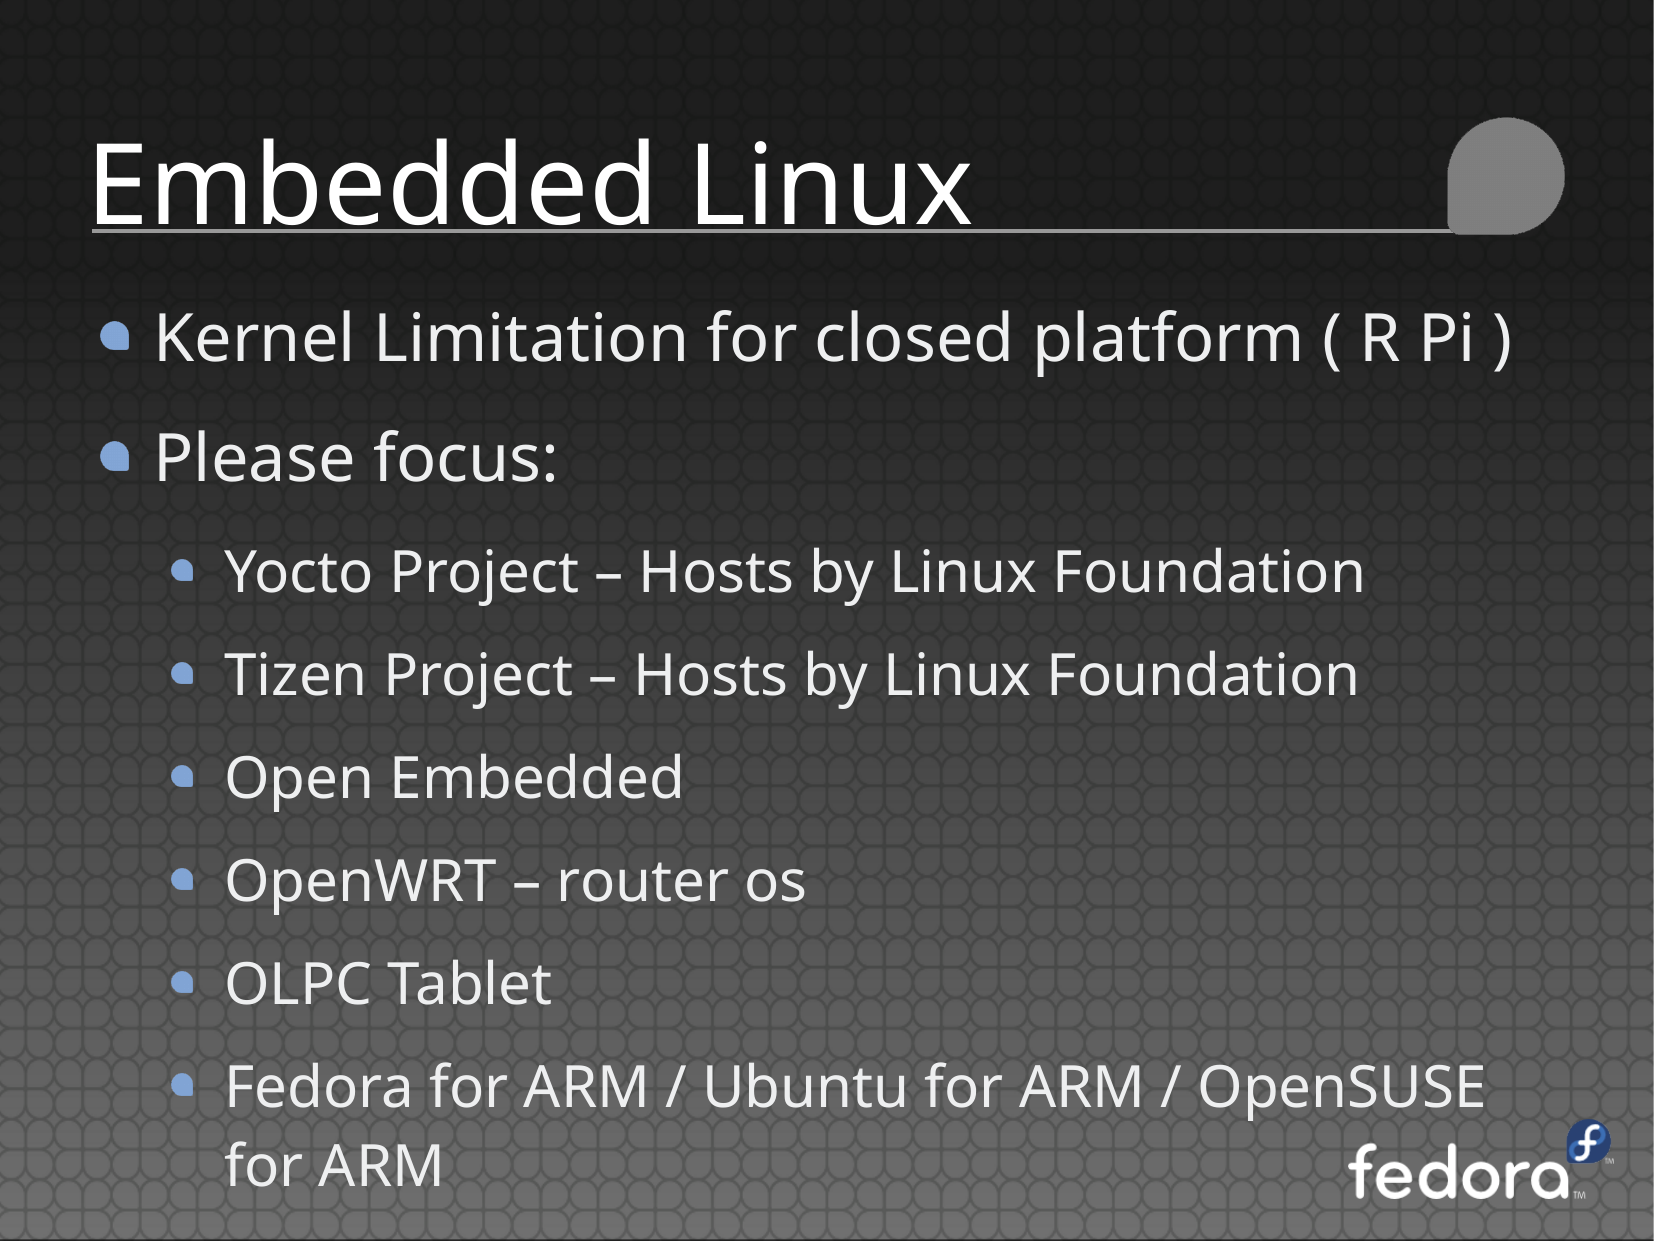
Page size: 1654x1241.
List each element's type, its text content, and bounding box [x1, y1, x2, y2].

list Kernel Limitation for closed platform ( R Pi ) Please focus: Yocto Project – Hosts by Linux Foundation Tizen Project – Hosts by Linux Foundation Open Embedded OpenWRT – router os OLPC Tablet Fedora for ARM / Ubuntu for ARM / OpenSUSE for ARM [82, 290, 1571, 1098]
picture [0, 0, 1654, 1241]
title Embedded Linux [86, 112, 1576, 249]
